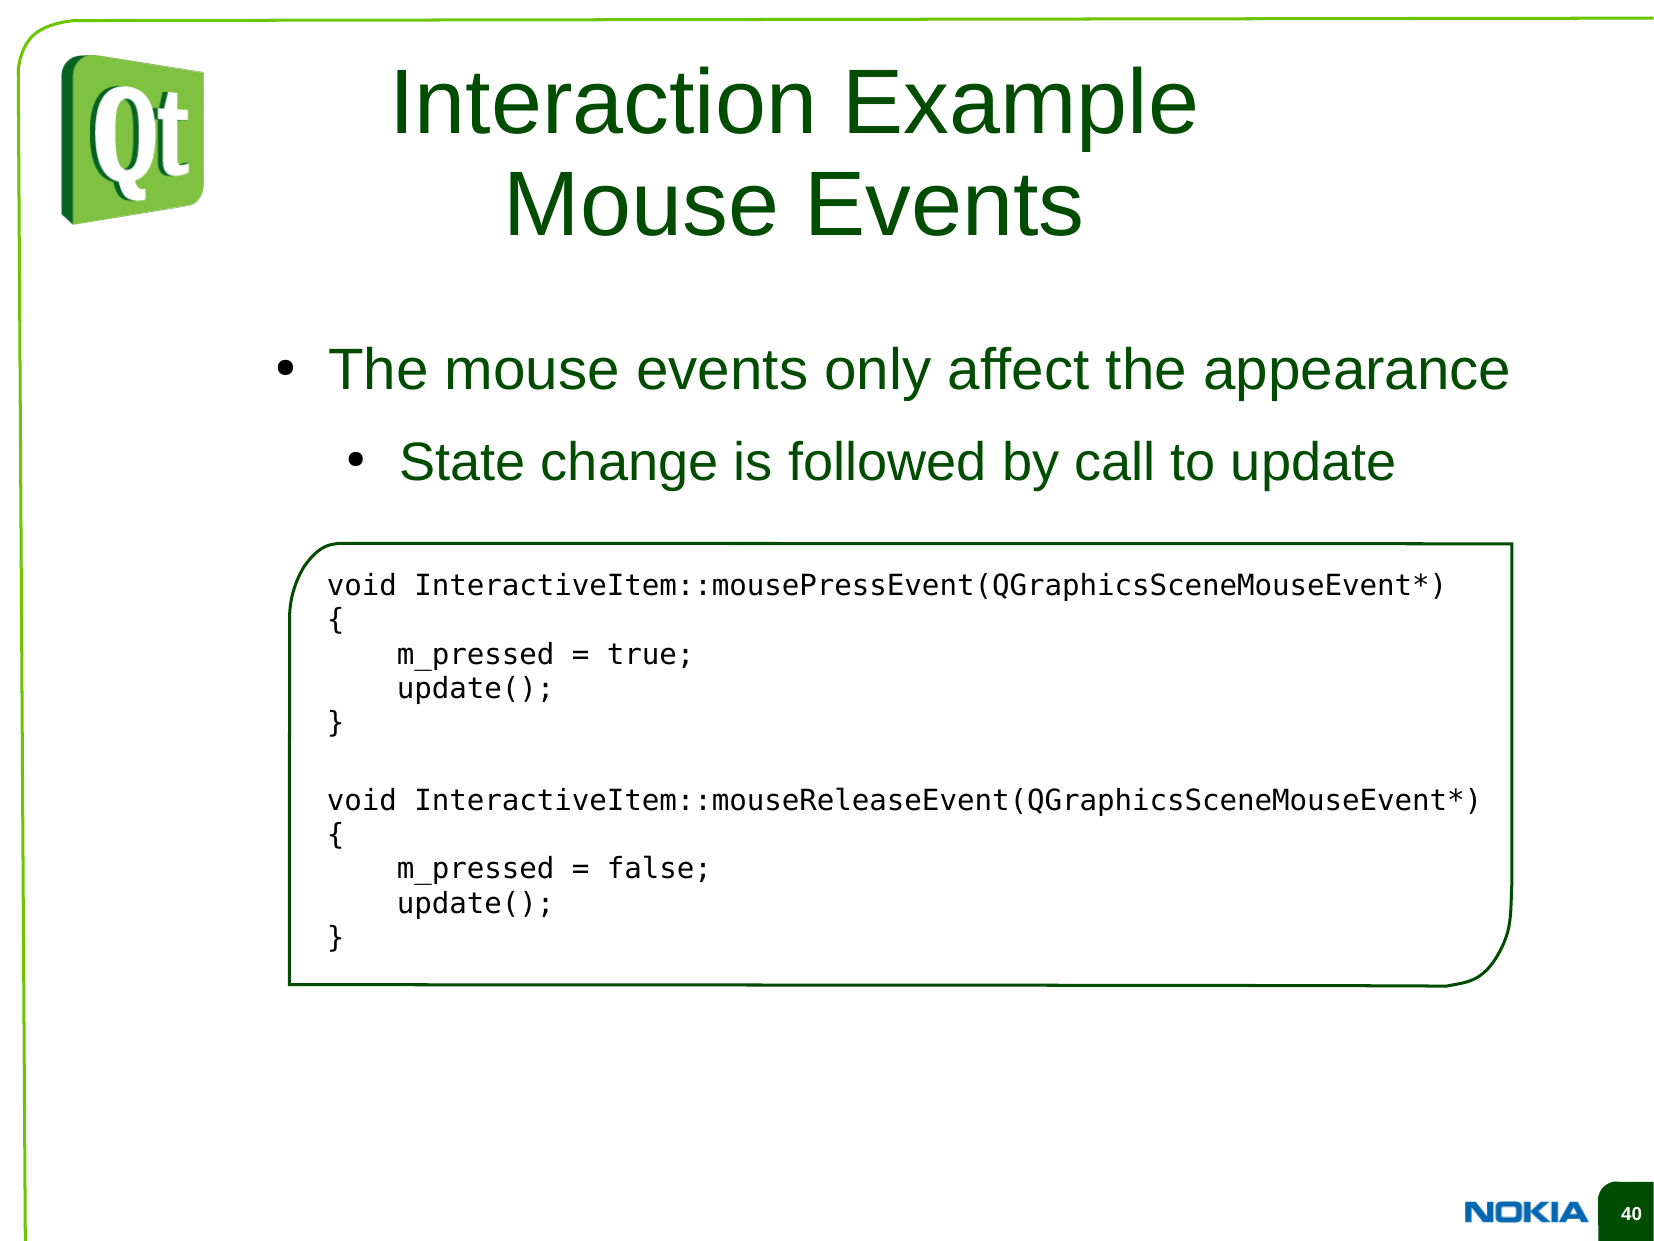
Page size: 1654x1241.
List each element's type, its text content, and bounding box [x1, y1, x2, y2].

list The mouse events only affect the appearance State change is followed by call to update [257, 336, 1577, 1156]
text_box void InteractiveItem::mousePressEvent(QGraphicsSceneMouseEvent*) { m_pressed = true; update(); } void InteractiveItem::mouseReleaseEvent(QGraphicsSceneMouseEvent*) { m_pressed = false; update(); } [312, 561, 1565, 1039]
text_box void InteractiveItem::mousePressEvent(QGraphicsSceneMouseEvent*) { m_pressed = true; update(); } void InteractiveItem::mouseReleaseEvent(QGraphicsSceneMouseEvent*) { m_pressed = false; update(); } [312, 561, 1510, 984]
picture [61, 55, 204, 225]
title Interaction Example Mouse Events [257, 50, 1333, 256]
picture [1465, 1201, 1589, 1223]
